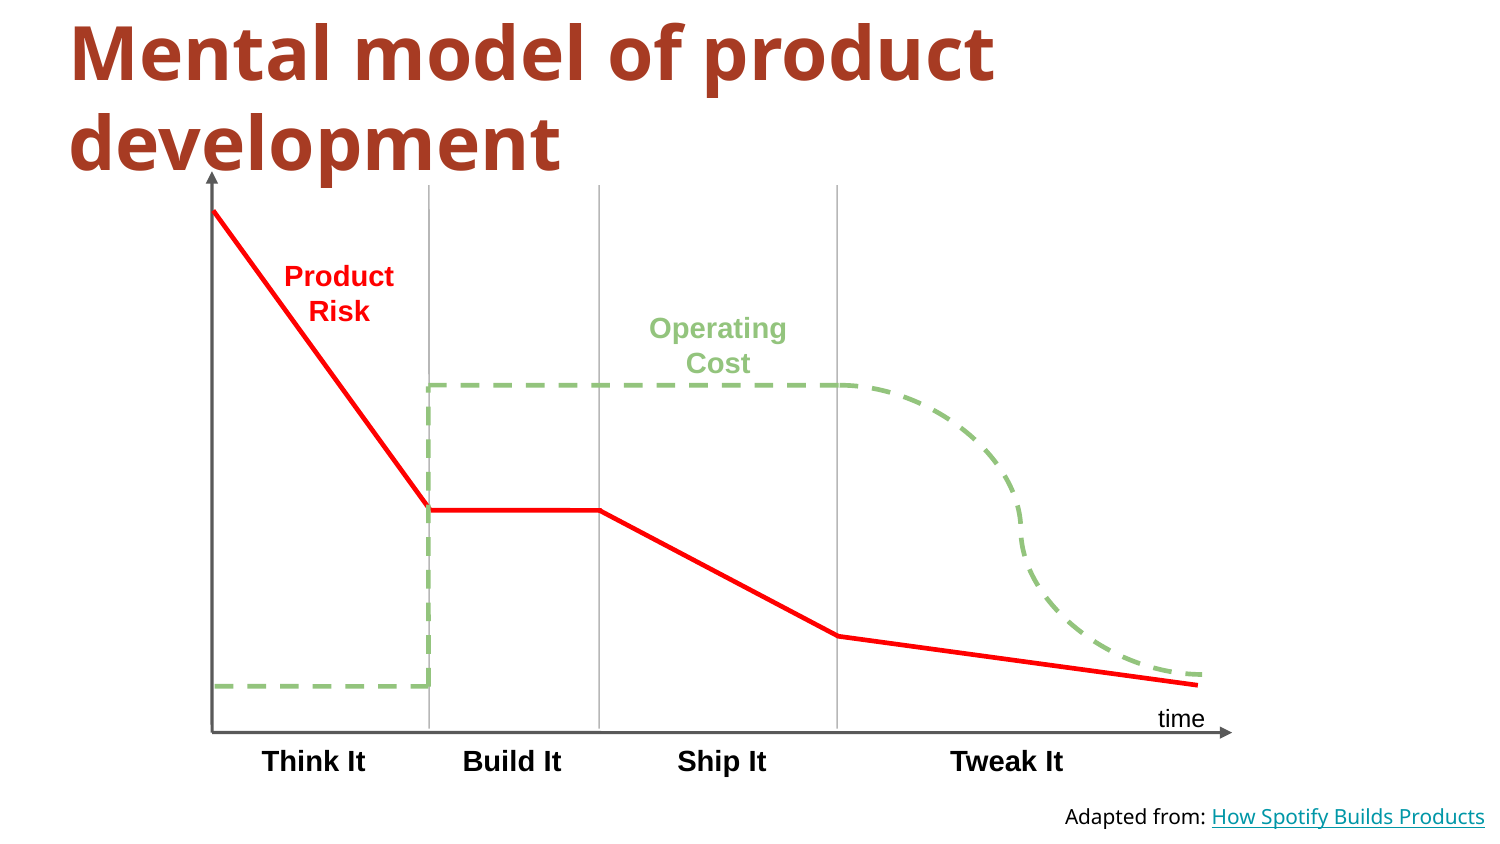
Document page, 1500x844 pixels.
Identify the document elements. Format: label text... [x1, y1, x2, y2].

text_box Product Risk [256, 242, 423, 295]
text_box Adapted from: How Spotify Builds Products [1024, 792, 1500, 844]
text_box Tweak It [923, 727, 1090, 779]
text_box Think It [230, 727, 397, 779]
text_box Build It [429, 727, 596, 779]
text_box Mental model of product development [53, 39, 1391, 152]
text_box time [1098, 687, 1265, 740]
text_box Ship It [639, 727, 806, 779]
text_box Operating Cost [620, 294, 816, 346]
